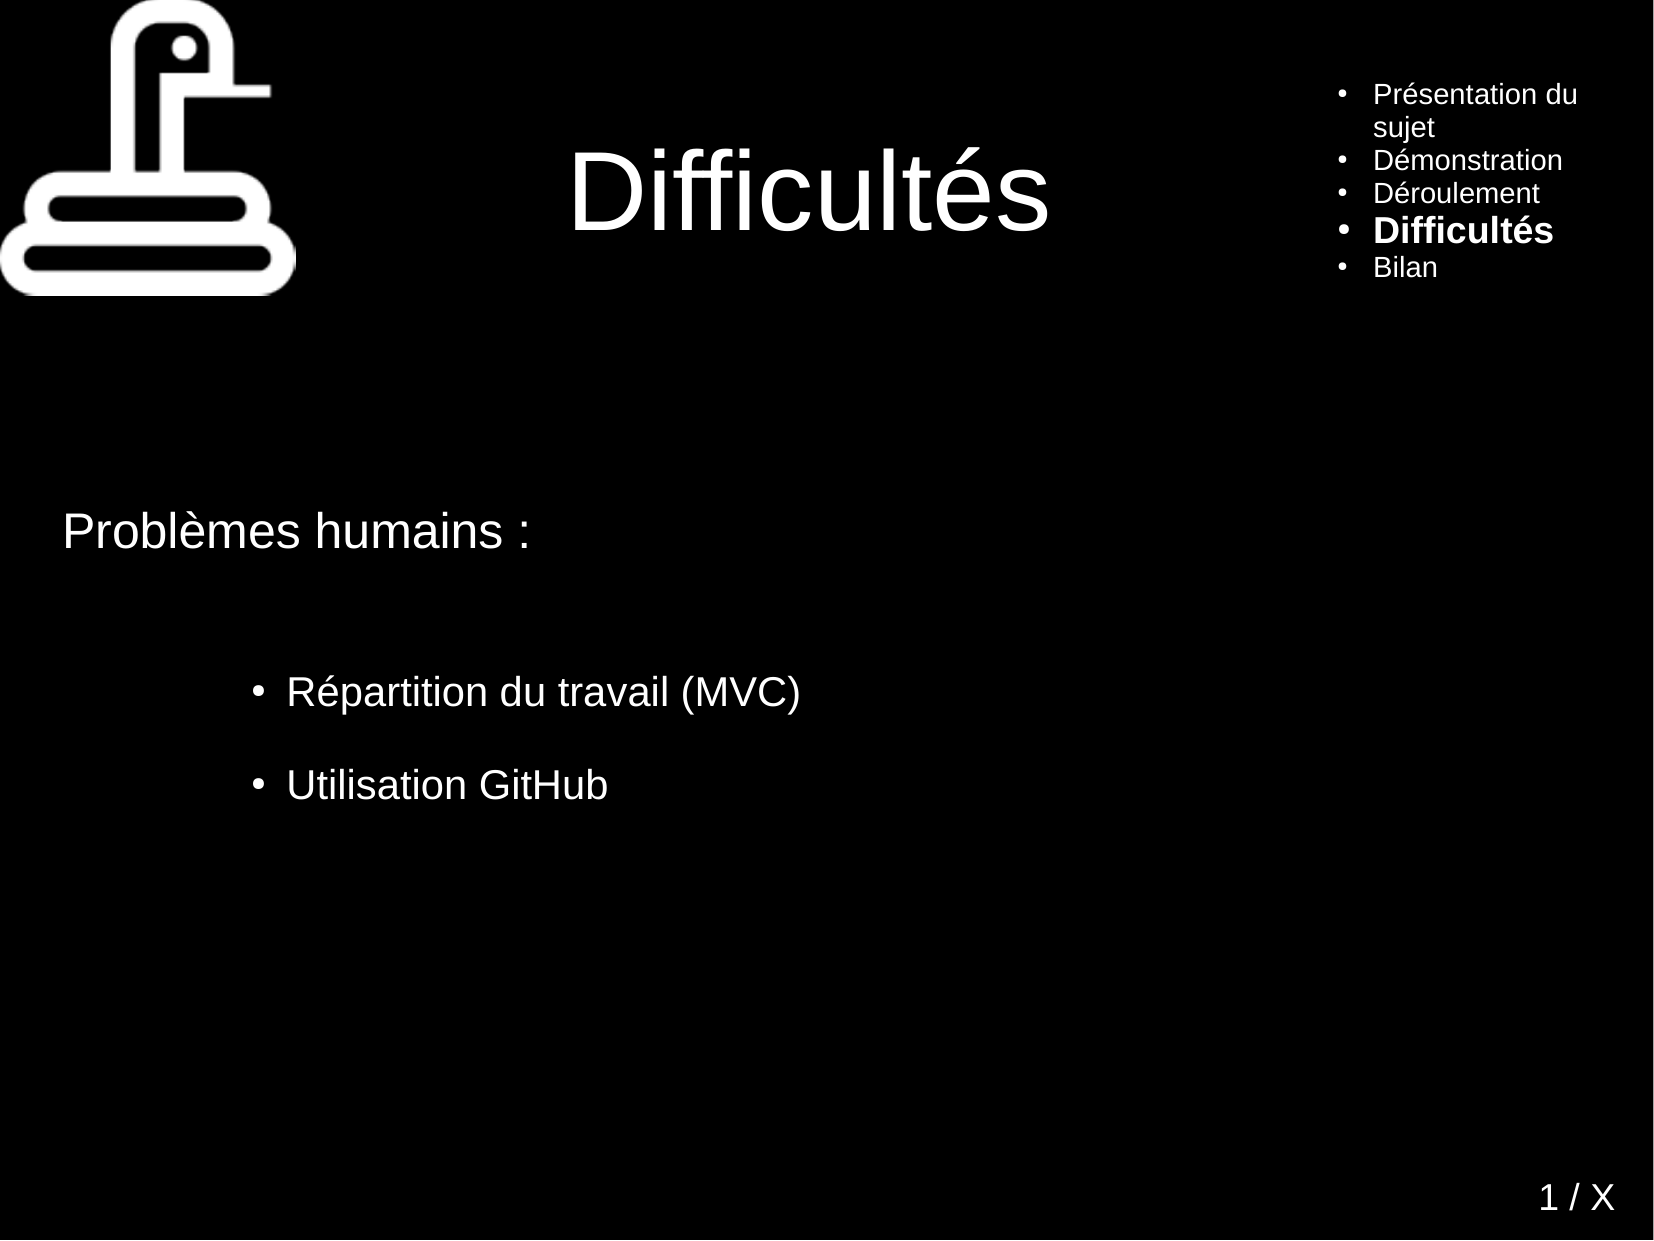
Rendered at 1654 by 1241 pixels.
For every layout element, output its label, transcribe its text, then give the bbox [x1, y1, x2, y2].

title Difficultés [295, 88, 1323, 296]
text_box Répartition du travail (MVC) Utilisation GitHub [236, 661, 1134, 863]
text_box Problèmes humains : [47, 496, 626, 623]
text_box 1 / X [1523, 1169, 1654, 1241]
picture [0, 0, 296, 296]
text_box Présentation du sujet Démonstration Déroulement Difficultés Bilan [1322, 70, 1654, 334]
